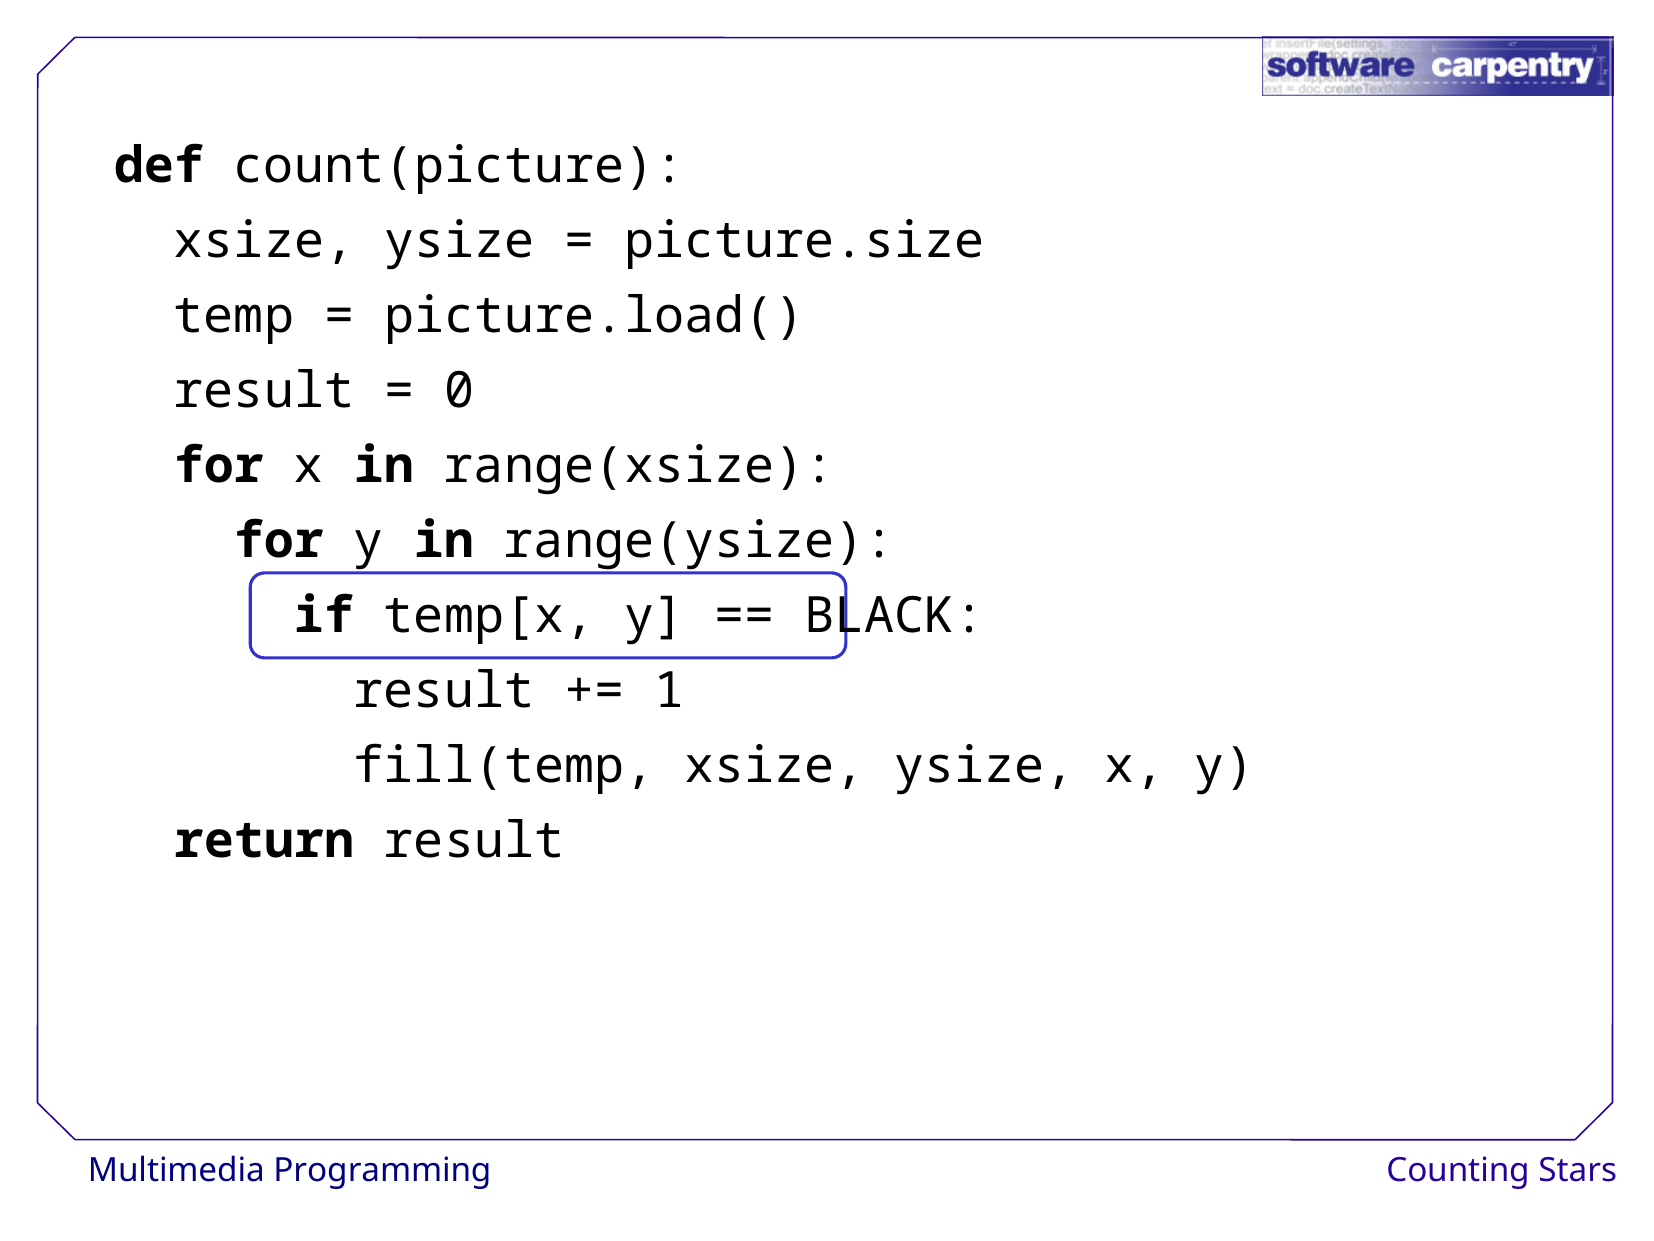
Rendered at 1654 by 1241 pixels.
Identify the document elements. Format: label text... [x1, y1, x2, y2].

picture [1262, 36, 1614, 96]
text_box def count(picture): xsize, ysize = picture.size temp = picture.load() result = 0 for x in range(xsize): for y in range(ysize): if temp[x, y] == BLACK: result += 1 fill(temp, xsize, ysize, x, y) return result [99, 109, 1546, 876]
